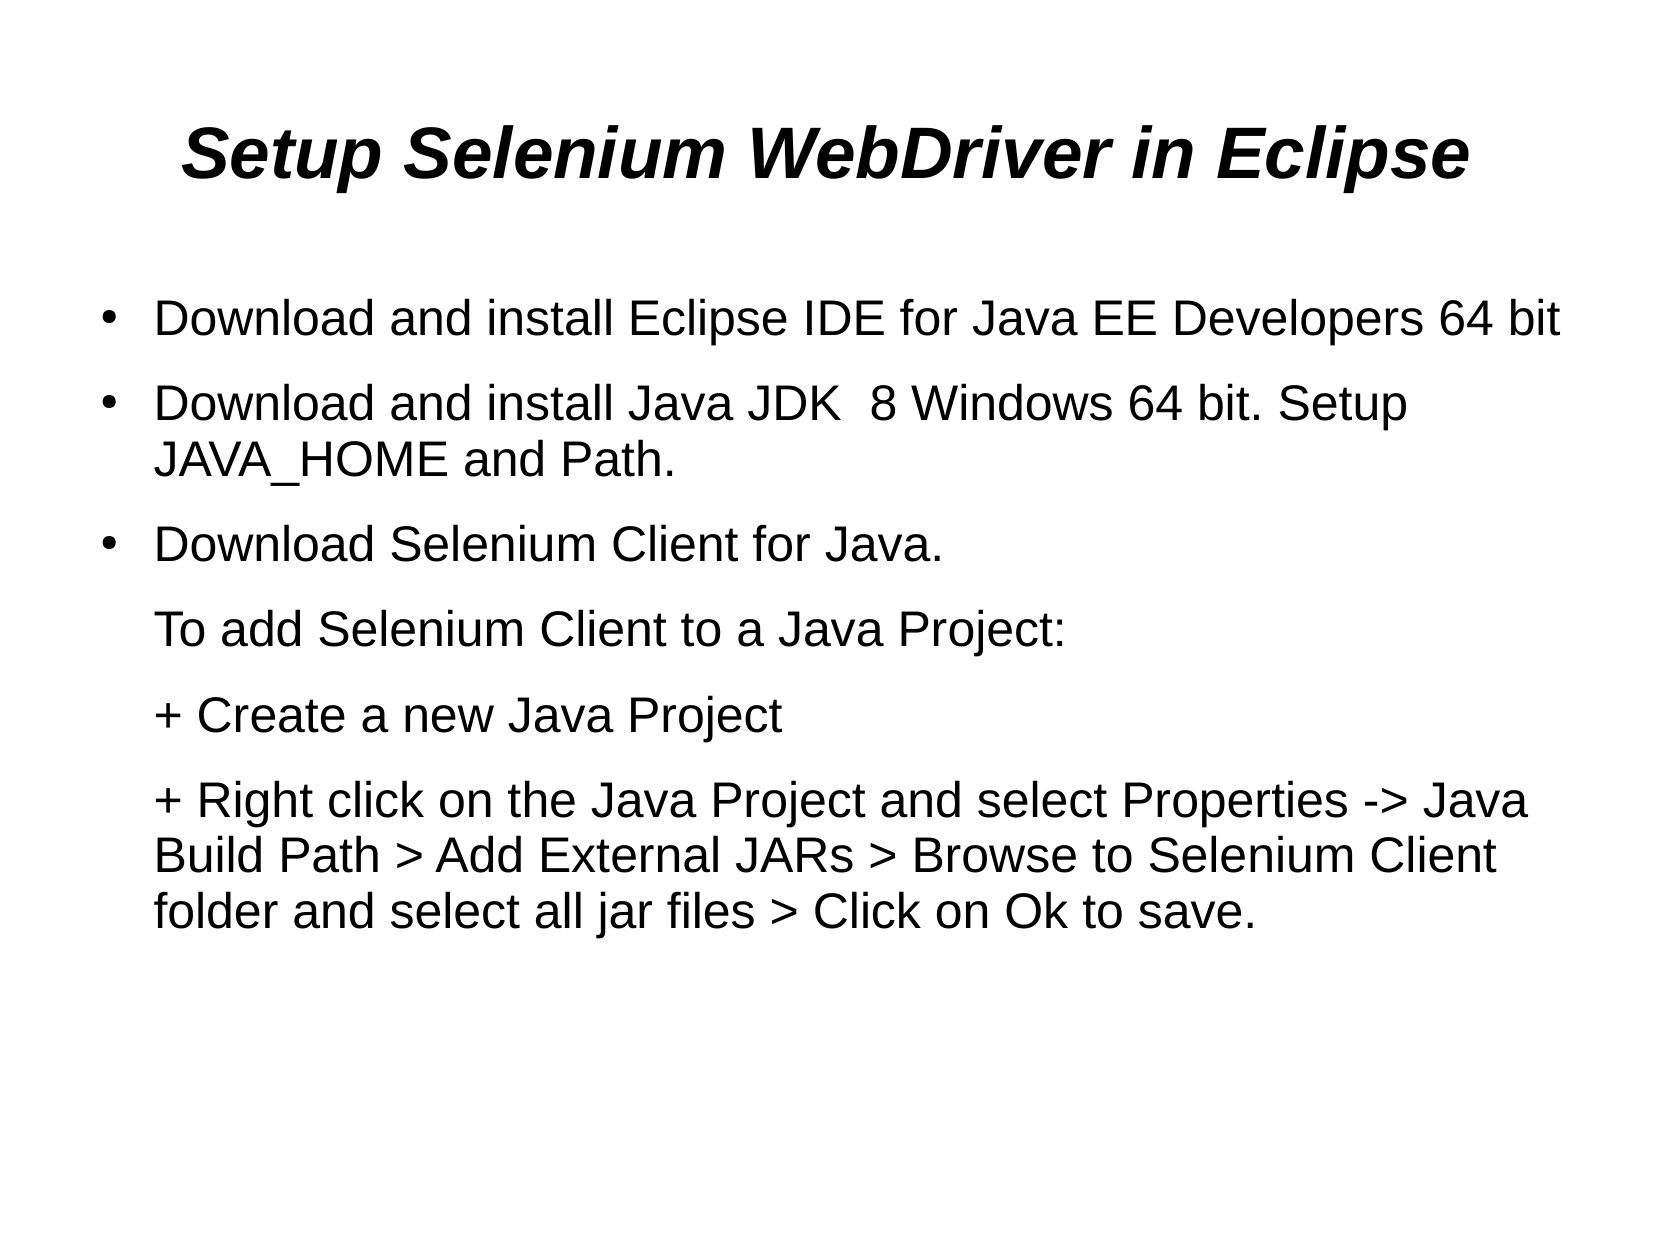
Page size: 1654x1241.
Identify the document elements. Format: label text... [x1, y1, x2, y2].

list Download and install Eclipse IDE for Java EE Developers 64 bit Download and install Java JDK 8 Windows 64 bit. Setup JAVA_HOME and Path. Download Selenium Client for Java. To add Selenium Client to a Java Project: + Create a new Java Project + Right click on the Java Project and select Properties -> Java Build Path > Add External JARs > Browse to Selenium Client folder and select all jar files > Click on Ok to save. [82, 290, 1571, 1109]
title Setup Selenium WebDriver in Eclipse [82, 49, 1571, 257]
